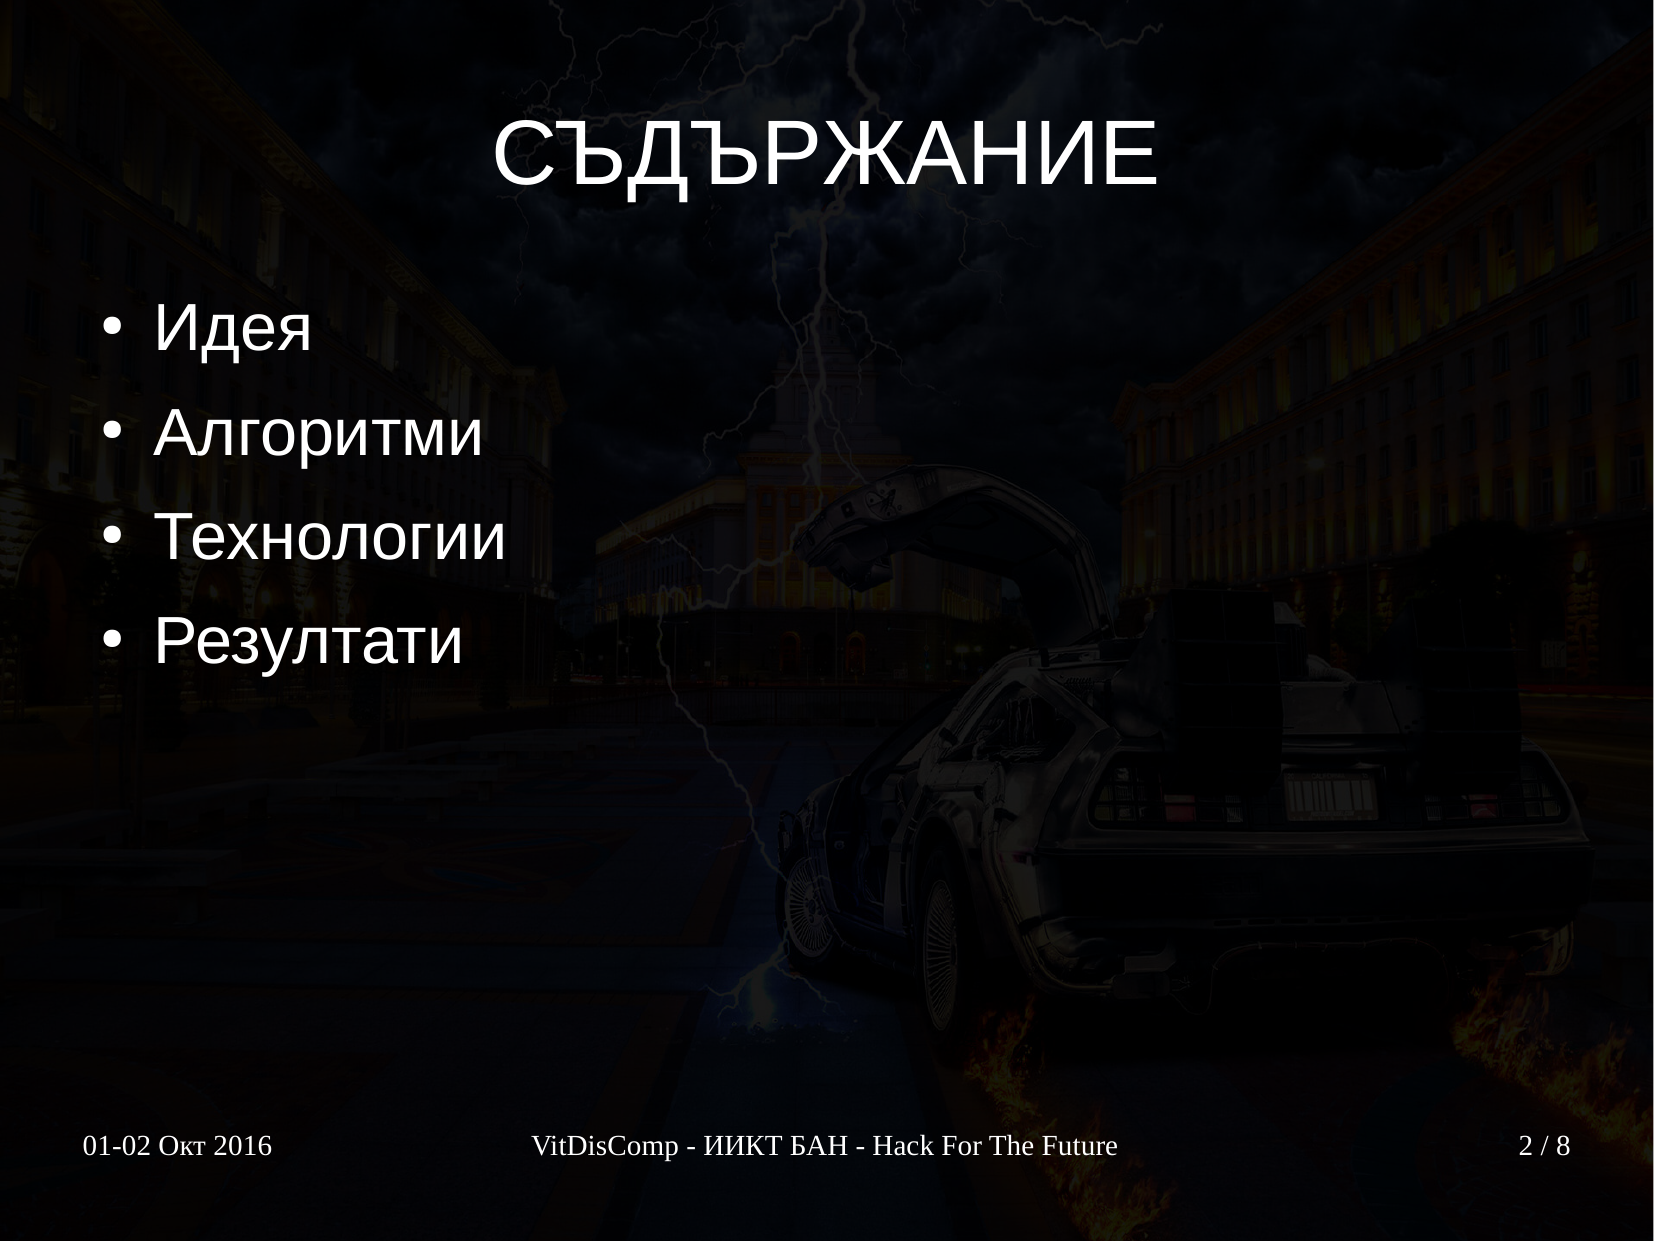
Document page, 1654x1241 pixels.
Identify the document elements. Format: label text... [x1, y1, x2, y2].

picture [0, 0, 1654, 1241]
title СЪДЪРЖАНИЕ [82, 49, 1571, 257]
list Идея Алгоритми Технологии Резултати [82, 290, 1571, 1010]
